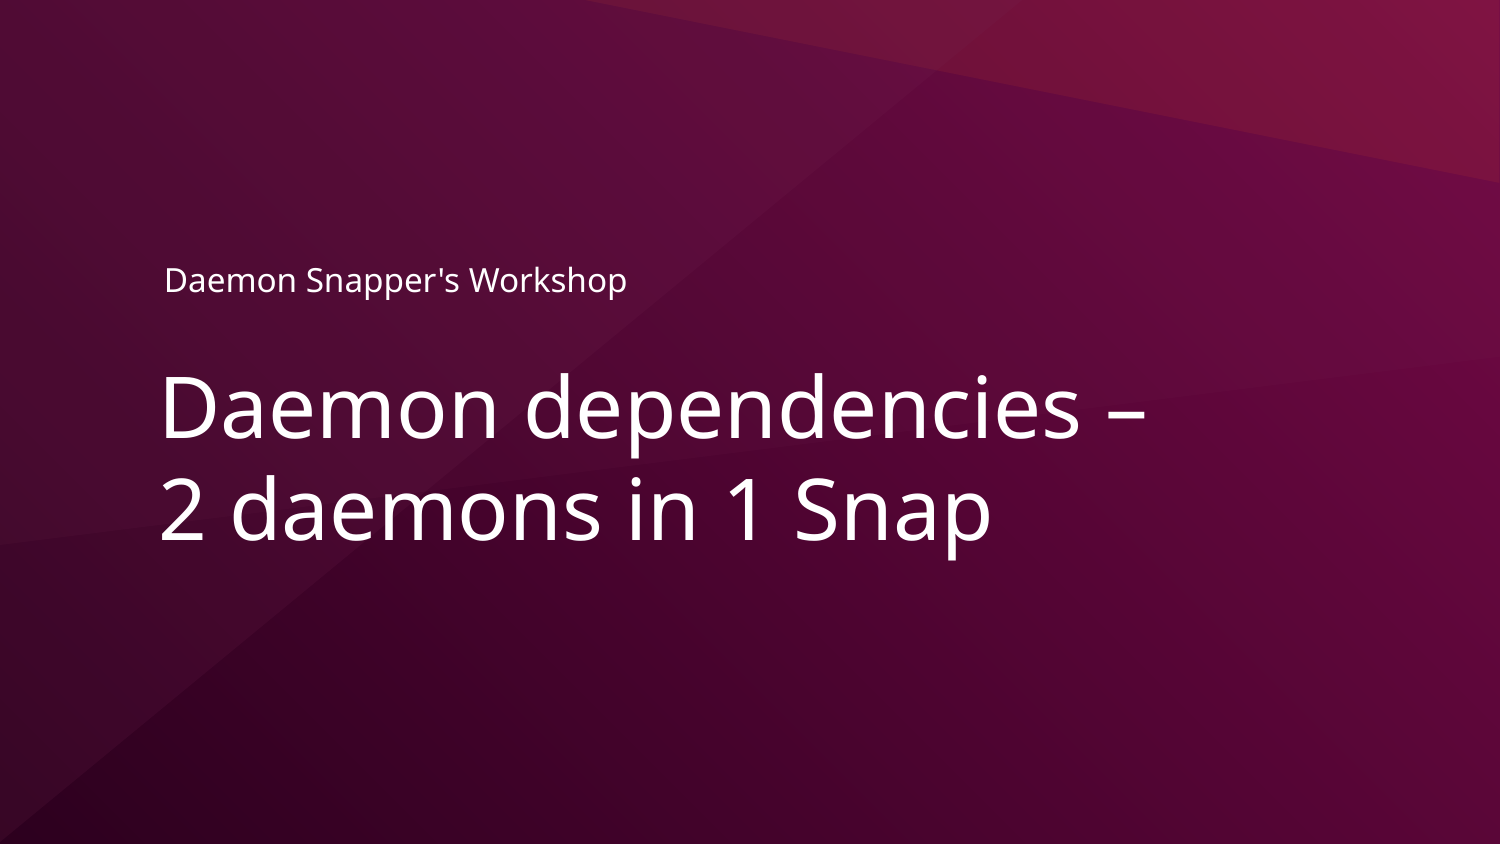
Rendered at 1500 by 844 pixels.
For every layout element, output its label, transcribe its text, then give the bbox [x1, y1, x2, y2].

title Daemon dependencies – 2 daemons in 1 Snap [158, 352, 1378, 607]
subtitle Daemon Snapper's Workshop [163, 259, 940, 324]
